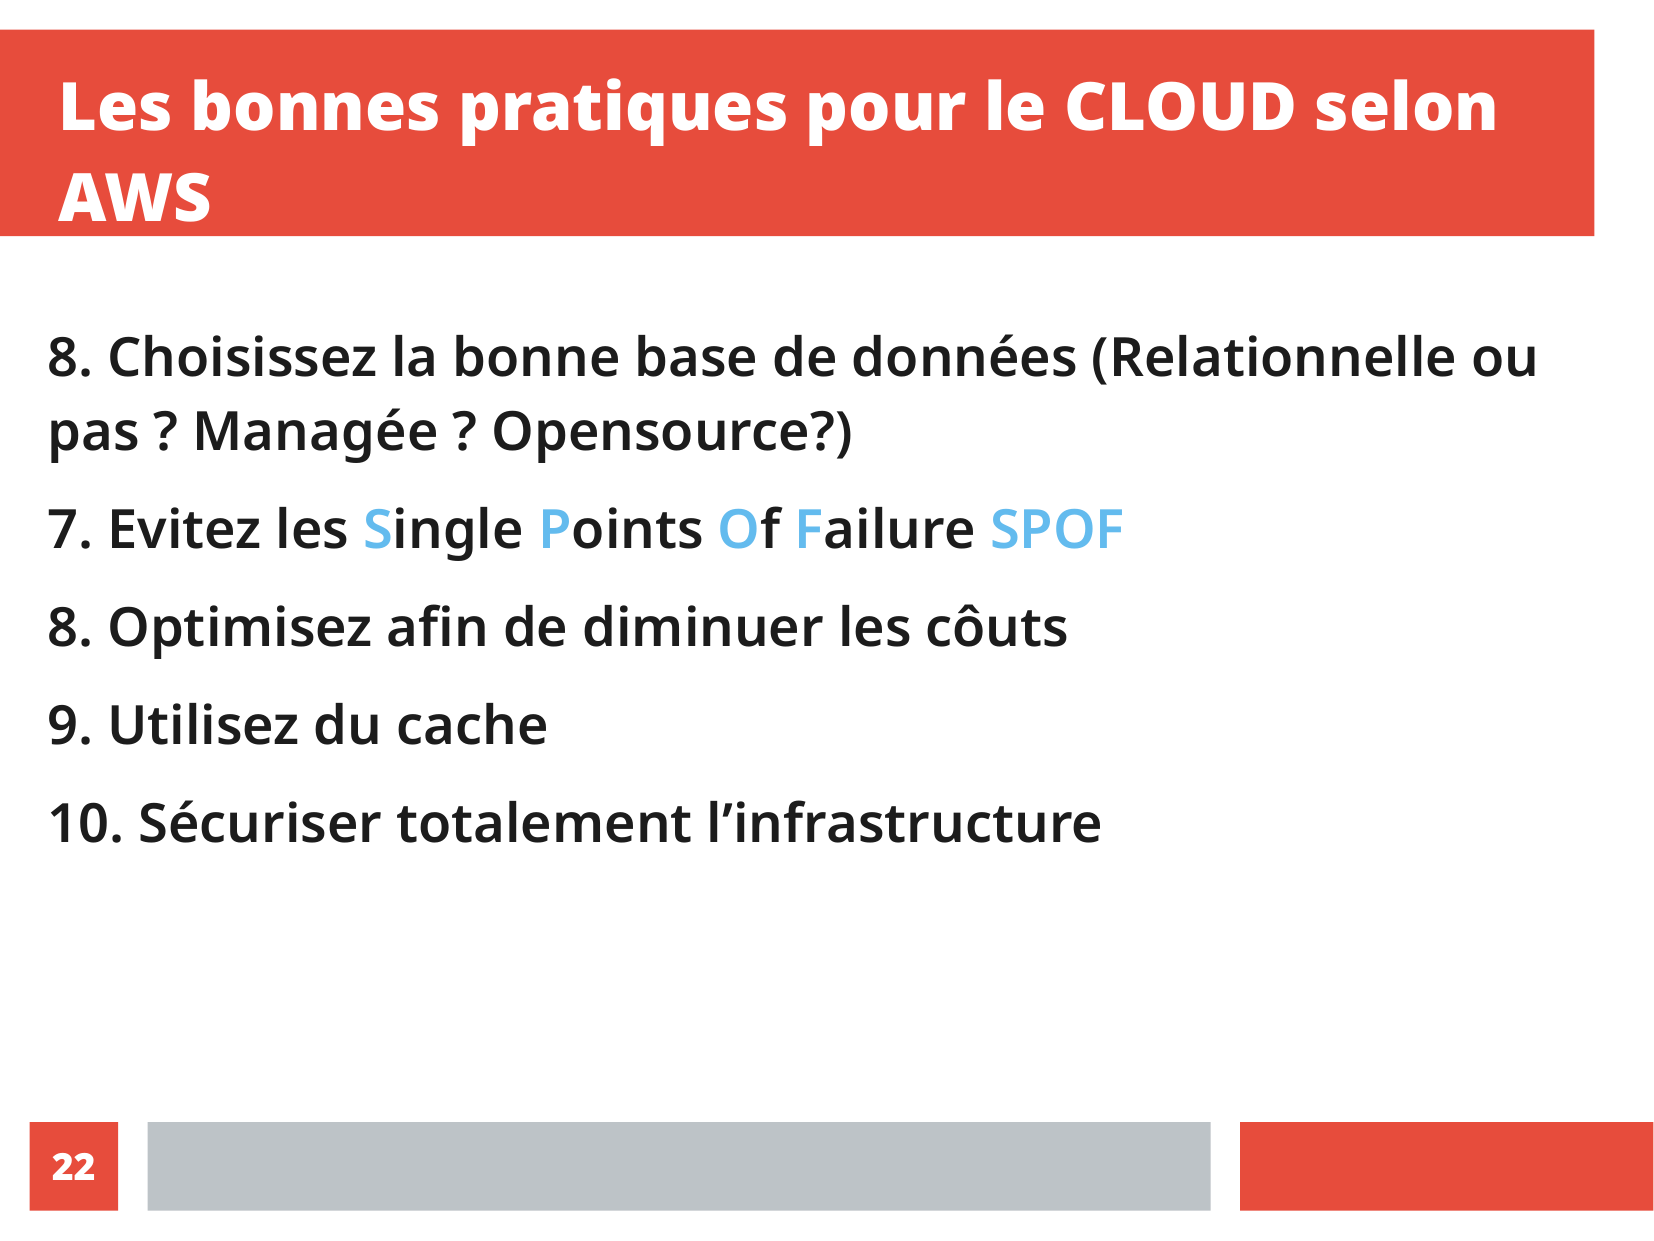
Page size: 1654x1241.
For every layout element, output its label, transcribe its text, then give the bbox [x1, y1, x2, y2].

title Les bonnes pratiques pour le CLOUD selon AWS [59, 59, 1595, 207]
list 8. Choisissez la bonne base de données (Relationnelle ou pas ? Managée ? Opensource?) 7. Evitez les Single Points Of Failure SPOF 8. Optimisez afin de diminuer les côuts 9. Utilisez du cache 10. Sécuriser totalement l’infrastructure [47, 318, 1554, 1087]
